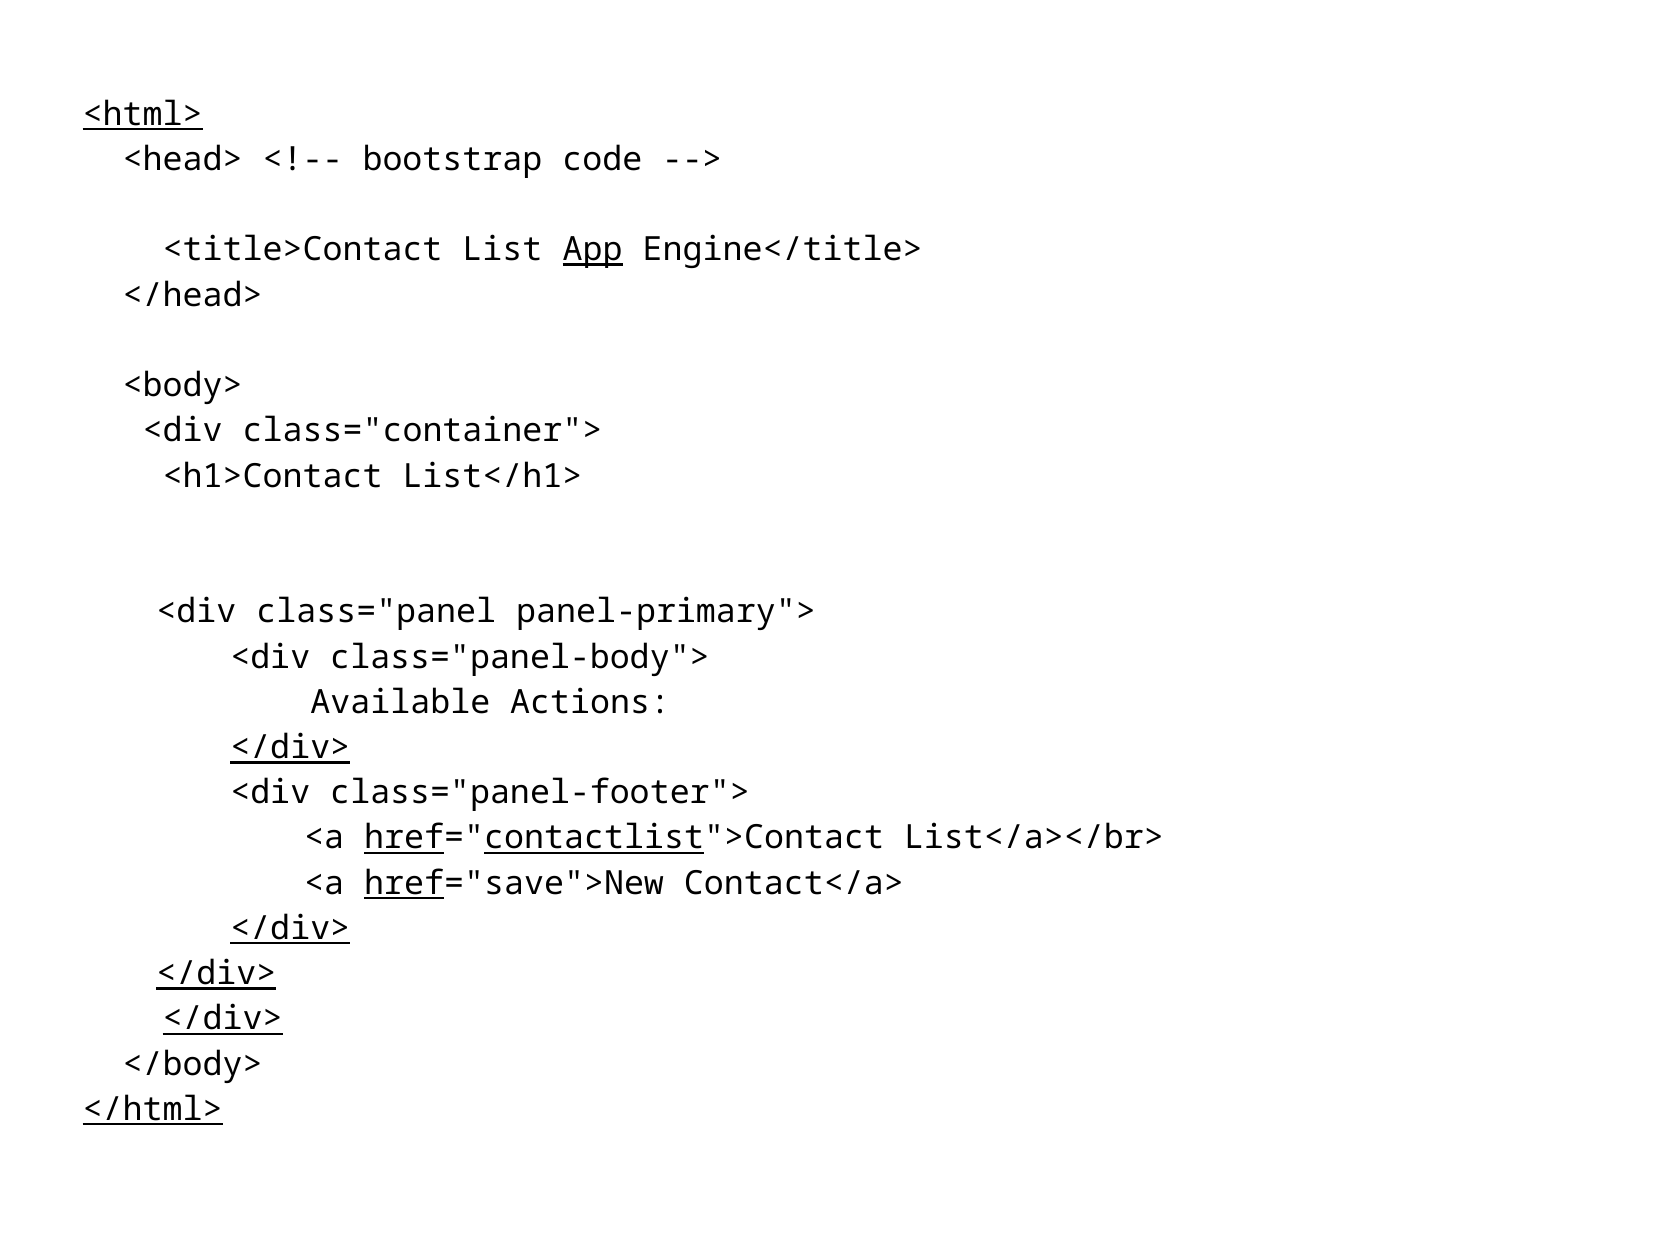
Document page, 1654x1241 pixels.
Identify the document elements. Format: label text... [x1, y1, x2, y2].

subtitle <html> <head> <!-- bootstrap code --> <title>Contact List App Engine</title> </head> <body> <div class="container"> <h1>Contact List</h1> <div class="panel panel-primary"> <div class="panel-body"> Available Actions: </div> <div class="panel-footer"> <a href="contactlist">Contact List</a></br> <a href="save">New Contact</a> </div> </div> </div> </body> </html> [82, 129, 1571, 1090]
